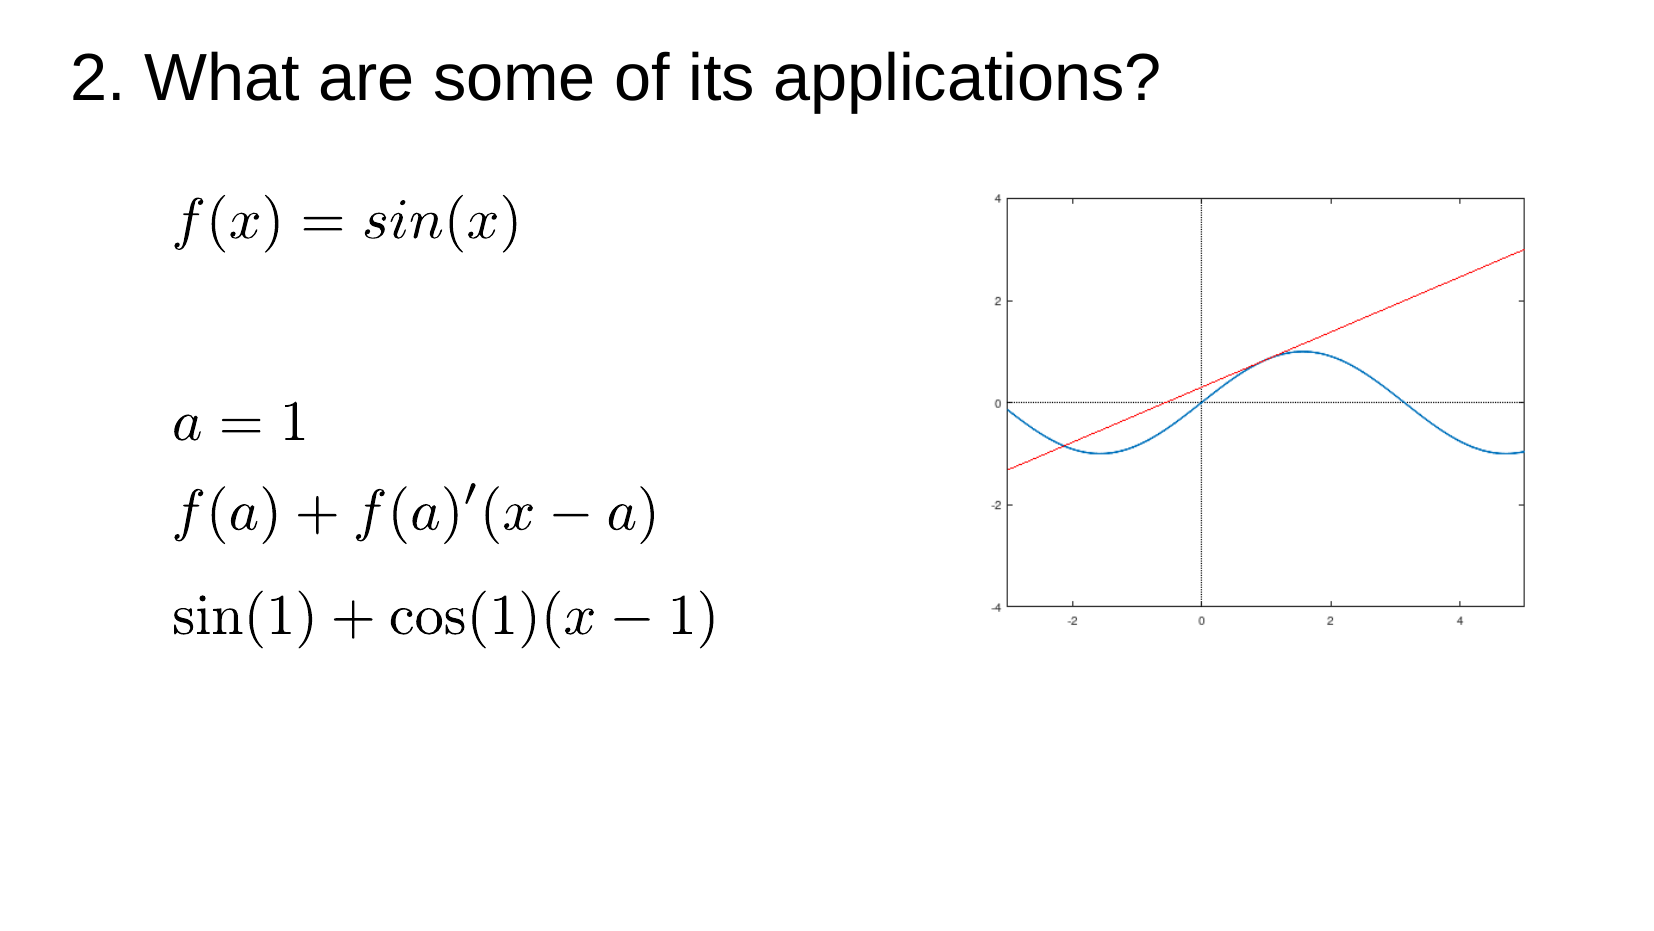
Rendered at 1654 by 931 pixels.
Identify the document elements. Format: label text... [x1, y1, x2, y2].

title 2. What are some of its applications? [0, 0, 1654, 156]
picture [921, 161, 1588, 662]
text_box [174, 194, 517, 253]
text_box [174, 401, 305, 441]
text_box [174, 483, 654, 545]
text_box [174, 590, 714, 649]
